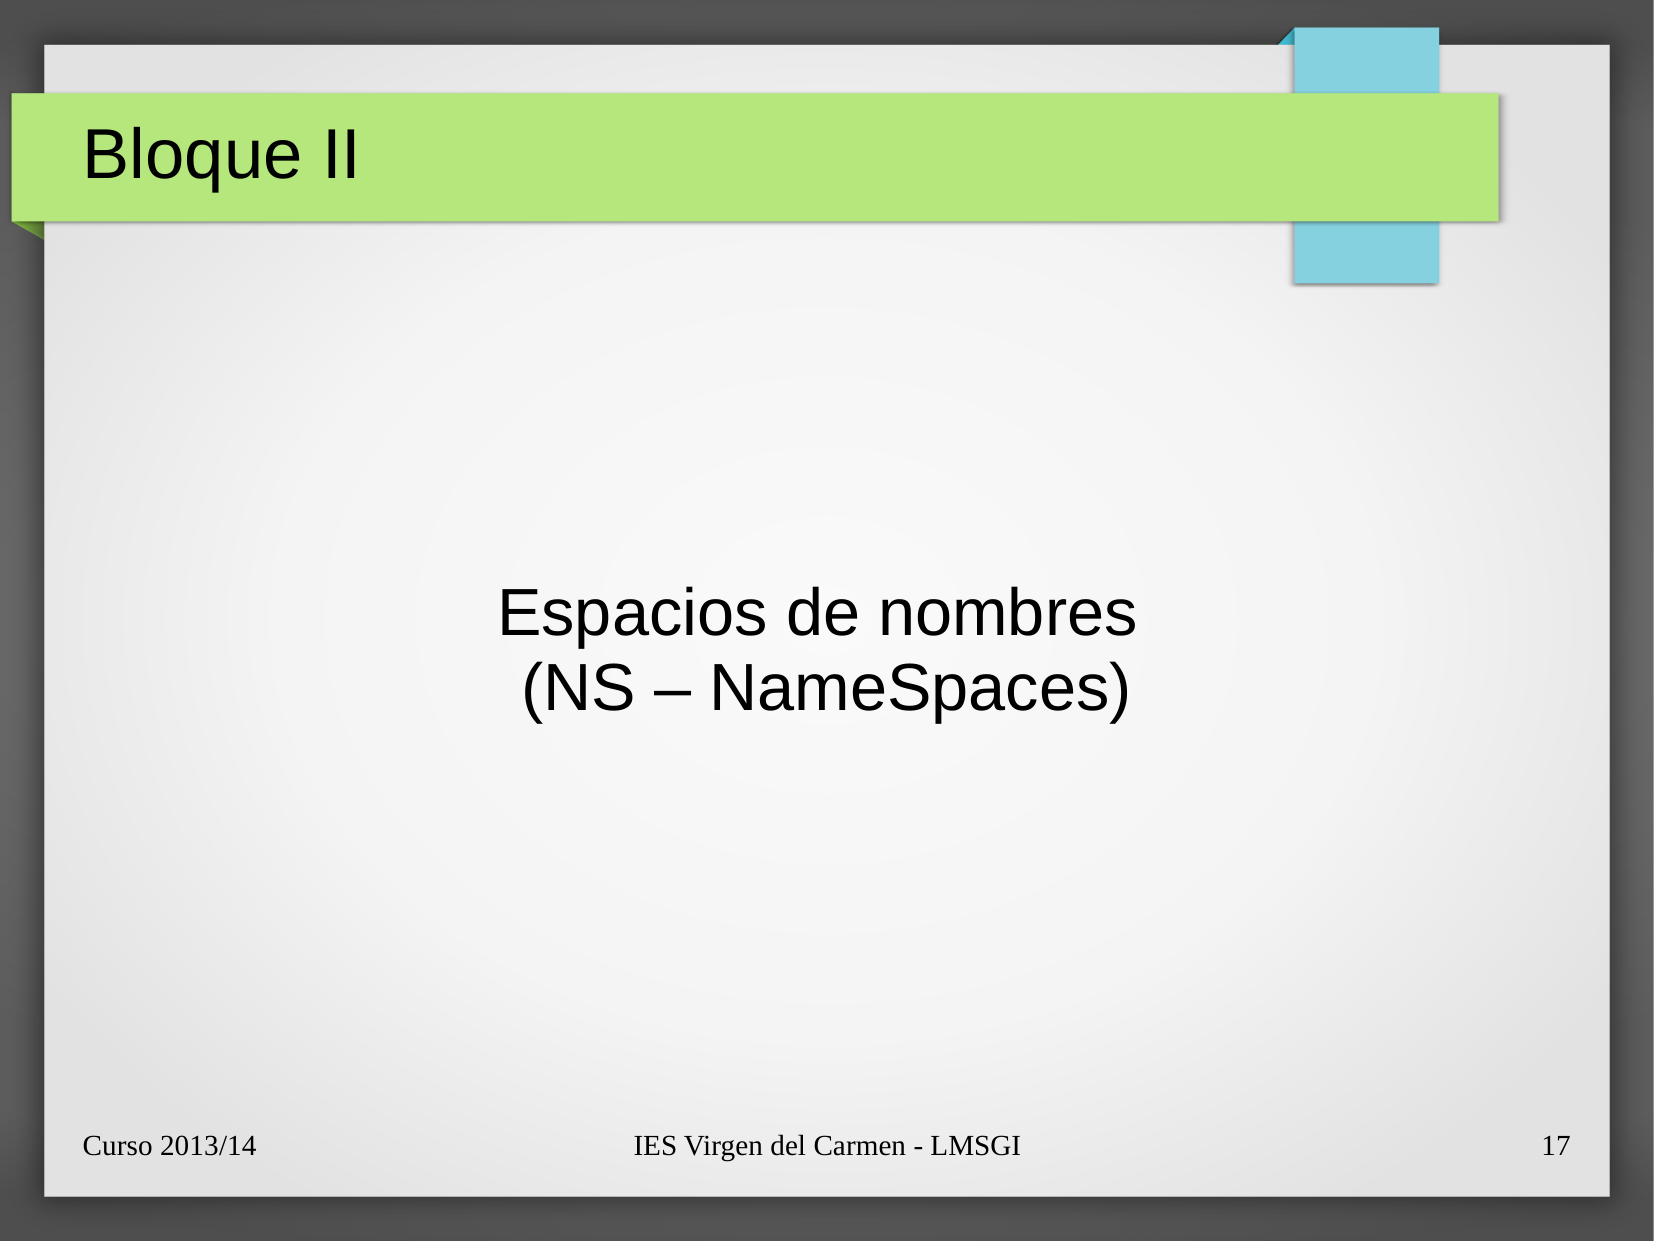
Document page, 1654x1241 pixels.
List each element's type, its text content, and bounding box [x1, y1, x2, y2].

title Bloque II [82, 94, 1264, 213]
picture [0, 0, 1654, 1241]
subtitle Espacios de nombres (NS – NameSpaces) [82, 290, 1571, 1010]
